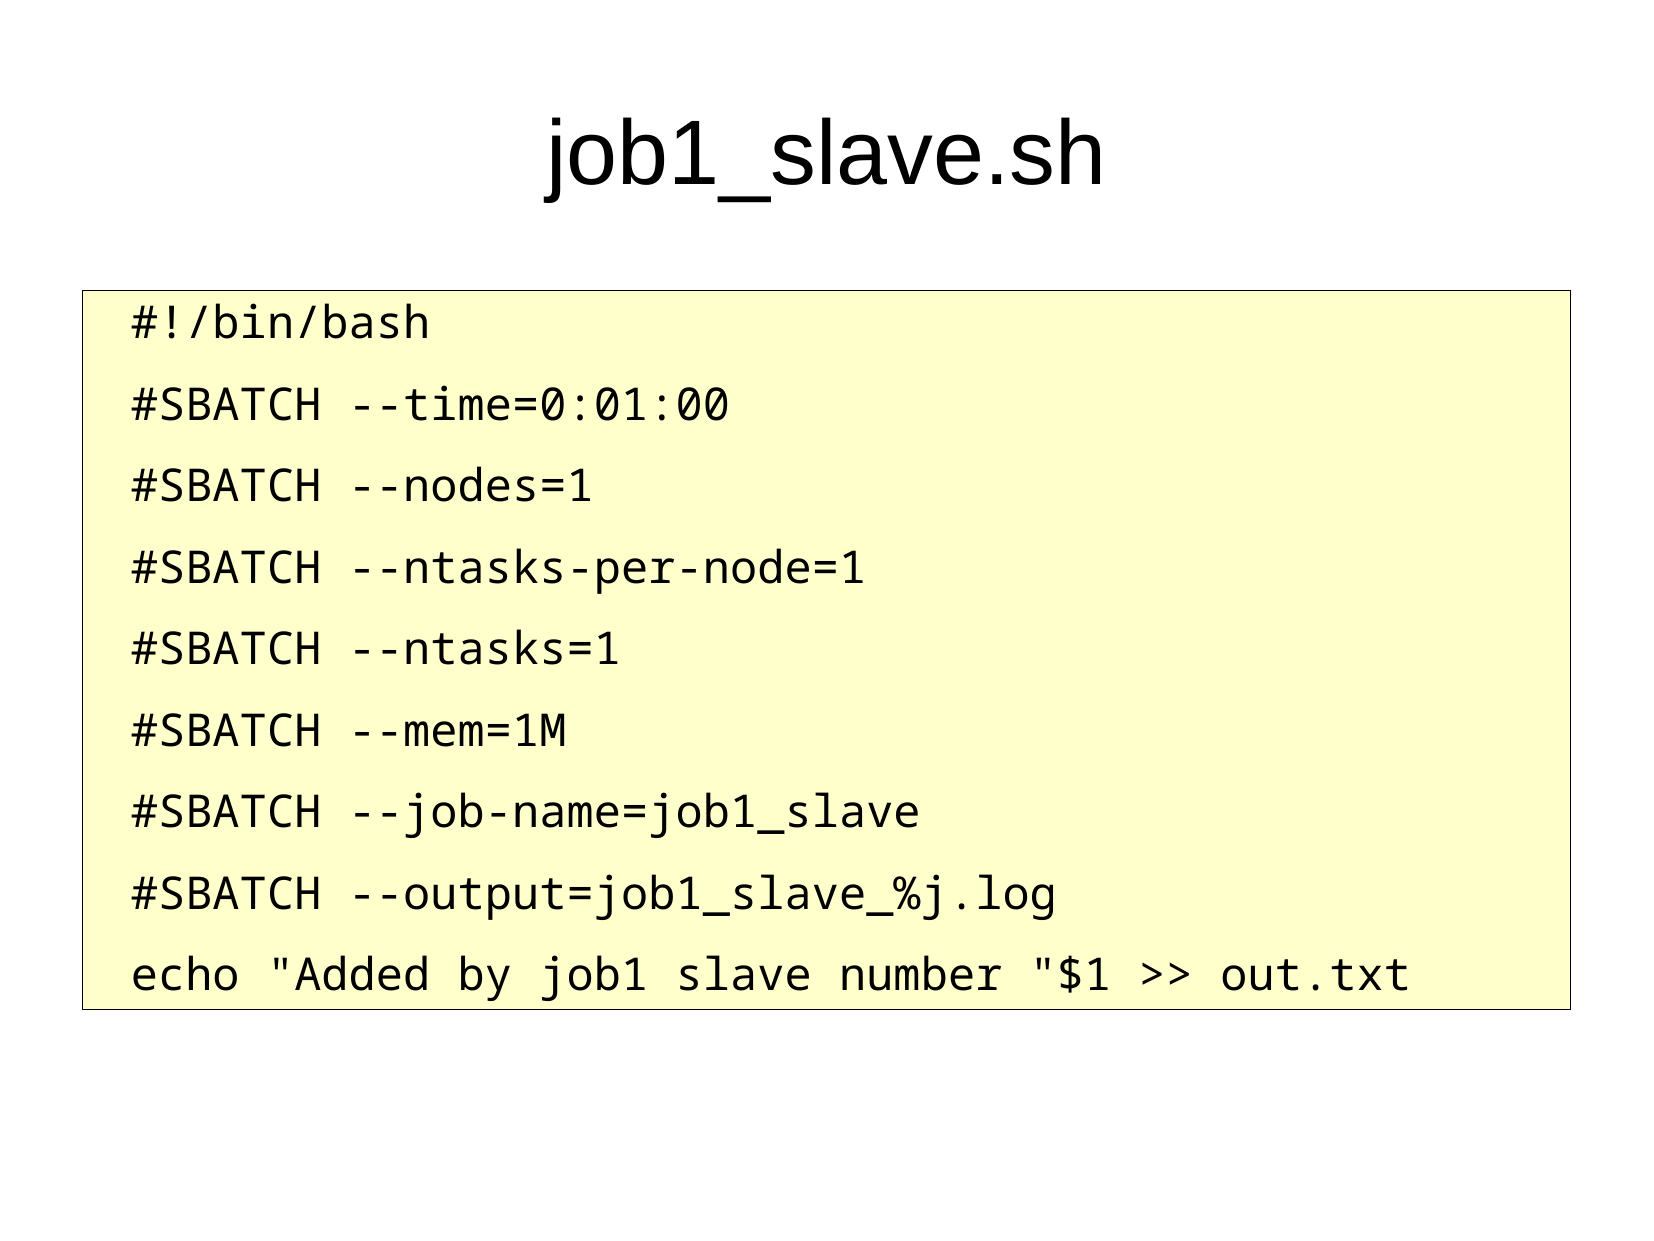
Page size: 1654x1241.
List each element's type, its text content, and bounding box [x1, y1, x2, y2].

title job1_slave.sh [82, 49, 1571, 257]
list #!/bin/bash #SBATCH --time=0:01:00 #SBATCH --nodes=1 #SBATCH --ntasks-per-node=1 #SBATCH --ntasks=1 #SBATCH --mem=1M #SBATCH --job-name=job1_slave #SBATCH --output=job1_slave_%j.log echo "Added by job1 slave number "$1 >> out.txt [82, 290, 1571, 1010]
